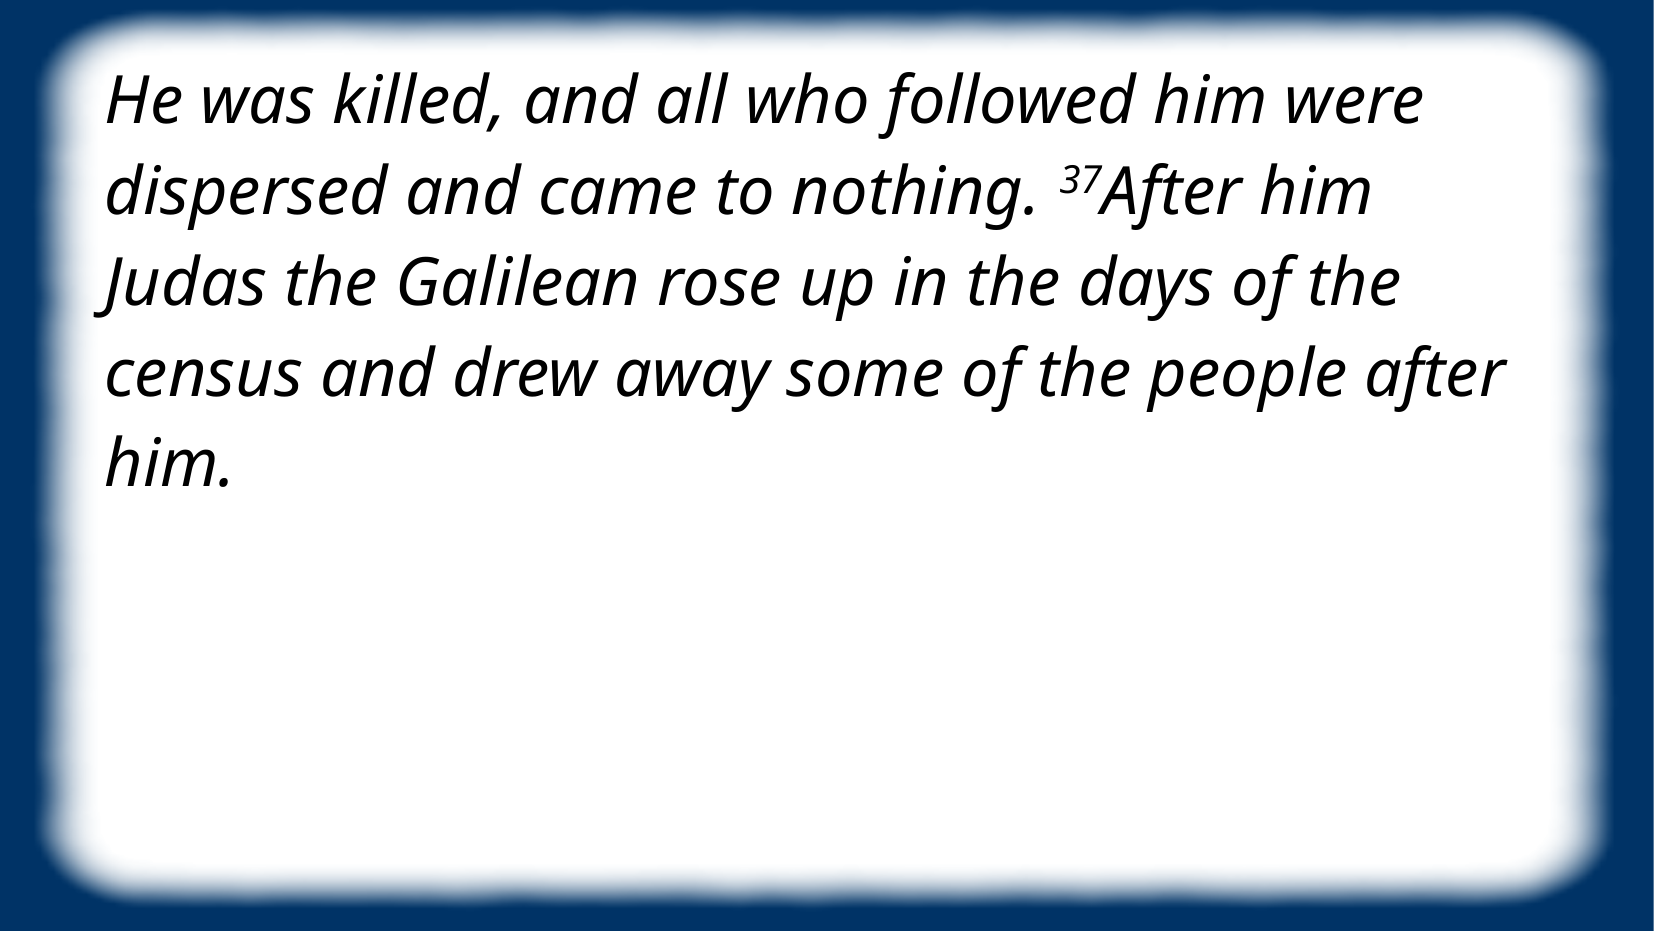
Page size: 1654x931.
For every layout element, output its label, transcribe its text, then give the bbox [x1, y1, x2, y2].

text_box He was killed, and all who followed him were dispersed and came to nothing. 37After him Judas the Galilean rose up in the days of the census and drew away some of the people after him. [90, 45, 1546, 504]
picture [0, 0, 1654, 931]
